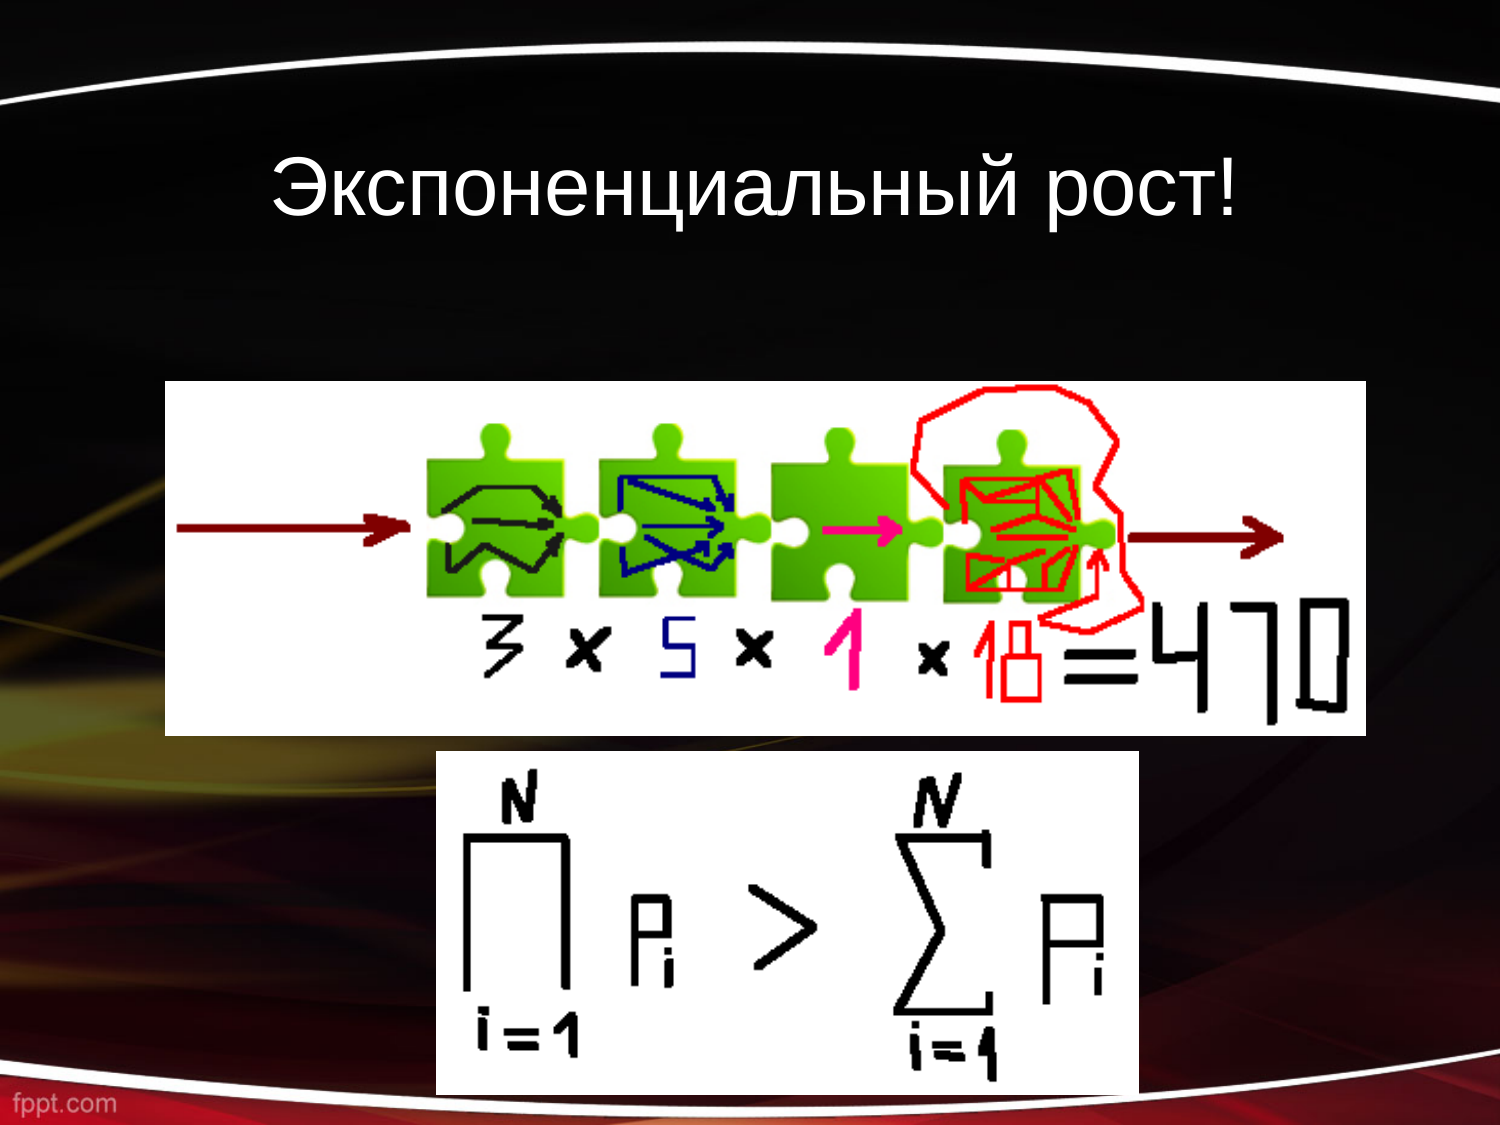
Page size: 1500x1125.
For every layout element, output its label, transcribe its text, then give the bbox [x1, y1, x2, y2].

text_box Экспоненциальный рост! [255, 125, 1258, 240]
picture [0, 0, 1500, 1125]
